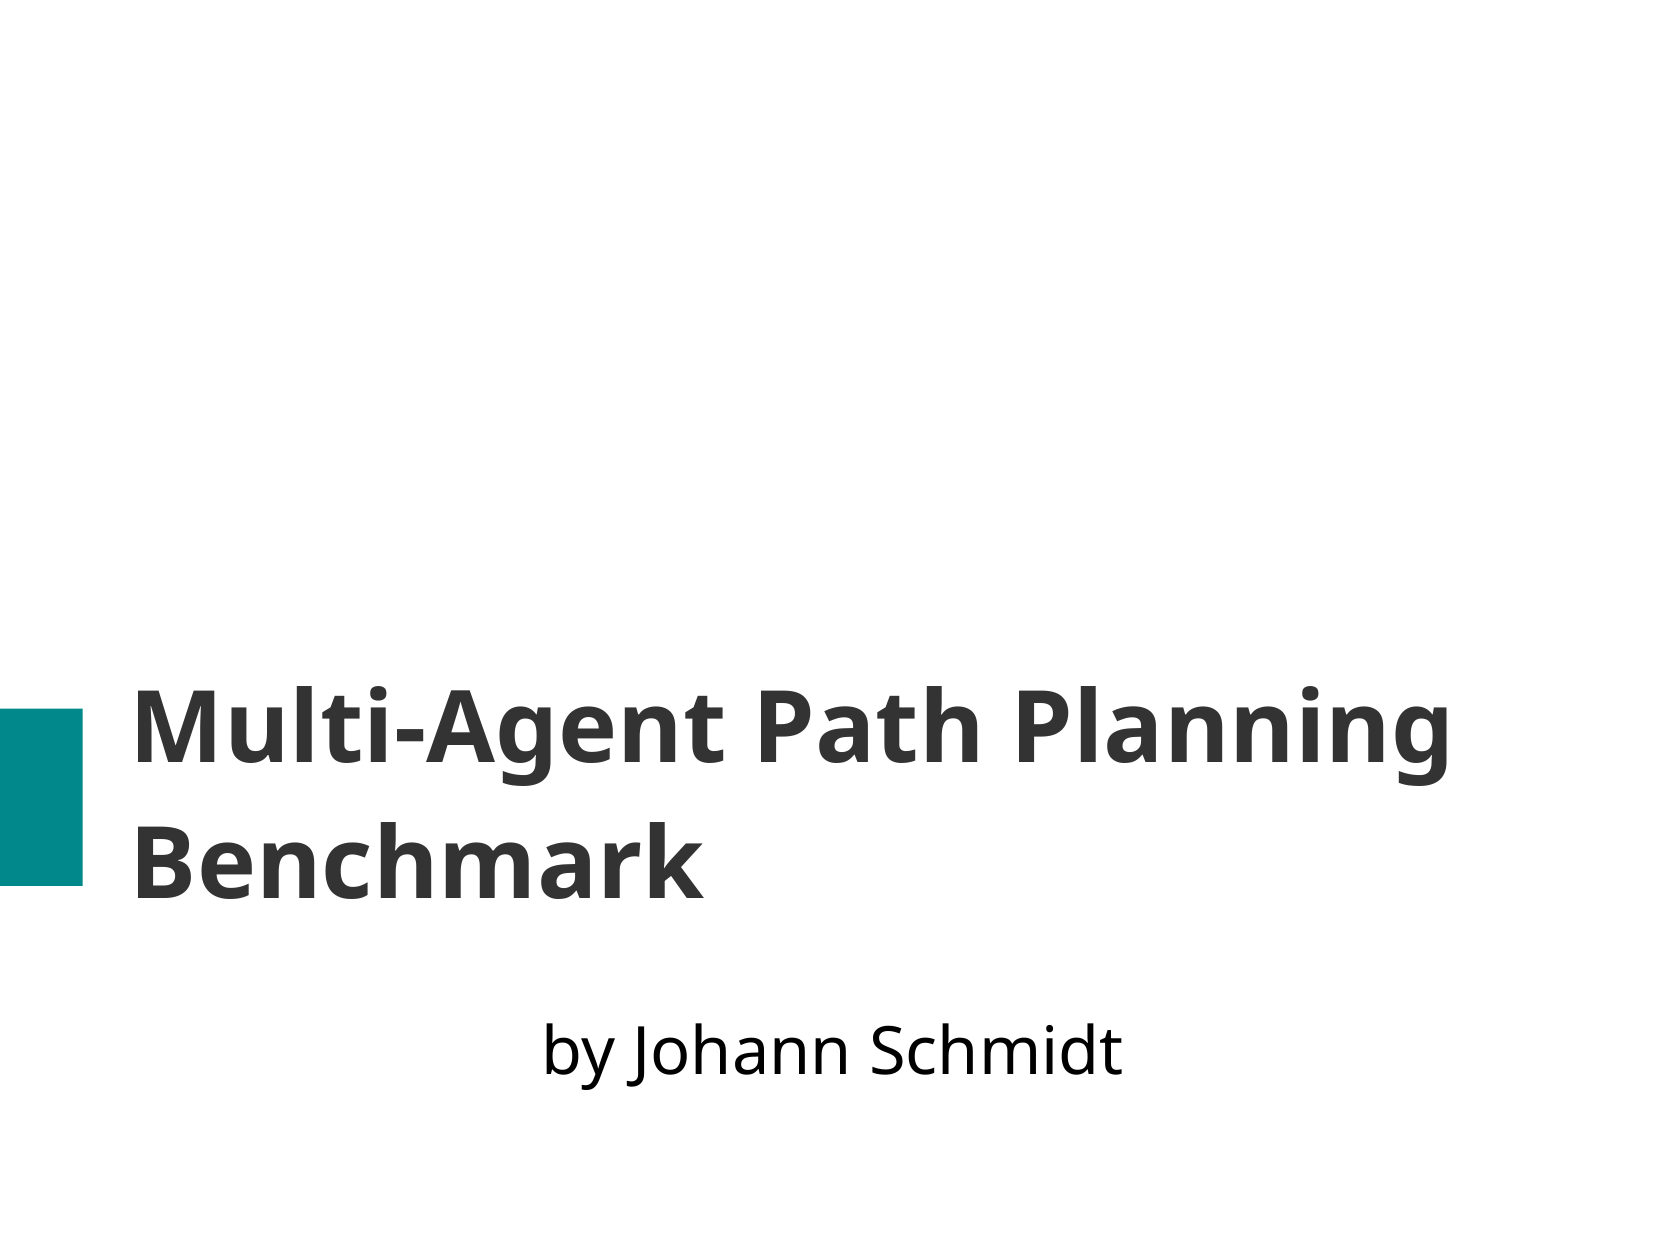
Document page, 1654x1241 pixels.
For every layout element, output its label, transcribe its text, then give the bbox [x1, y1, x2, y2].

title Multi-Agent Path Planning Benchmark [129, 655, 1536, 928]
subtitle by Johann Schmidt [129, 968, 1536, 1130]
